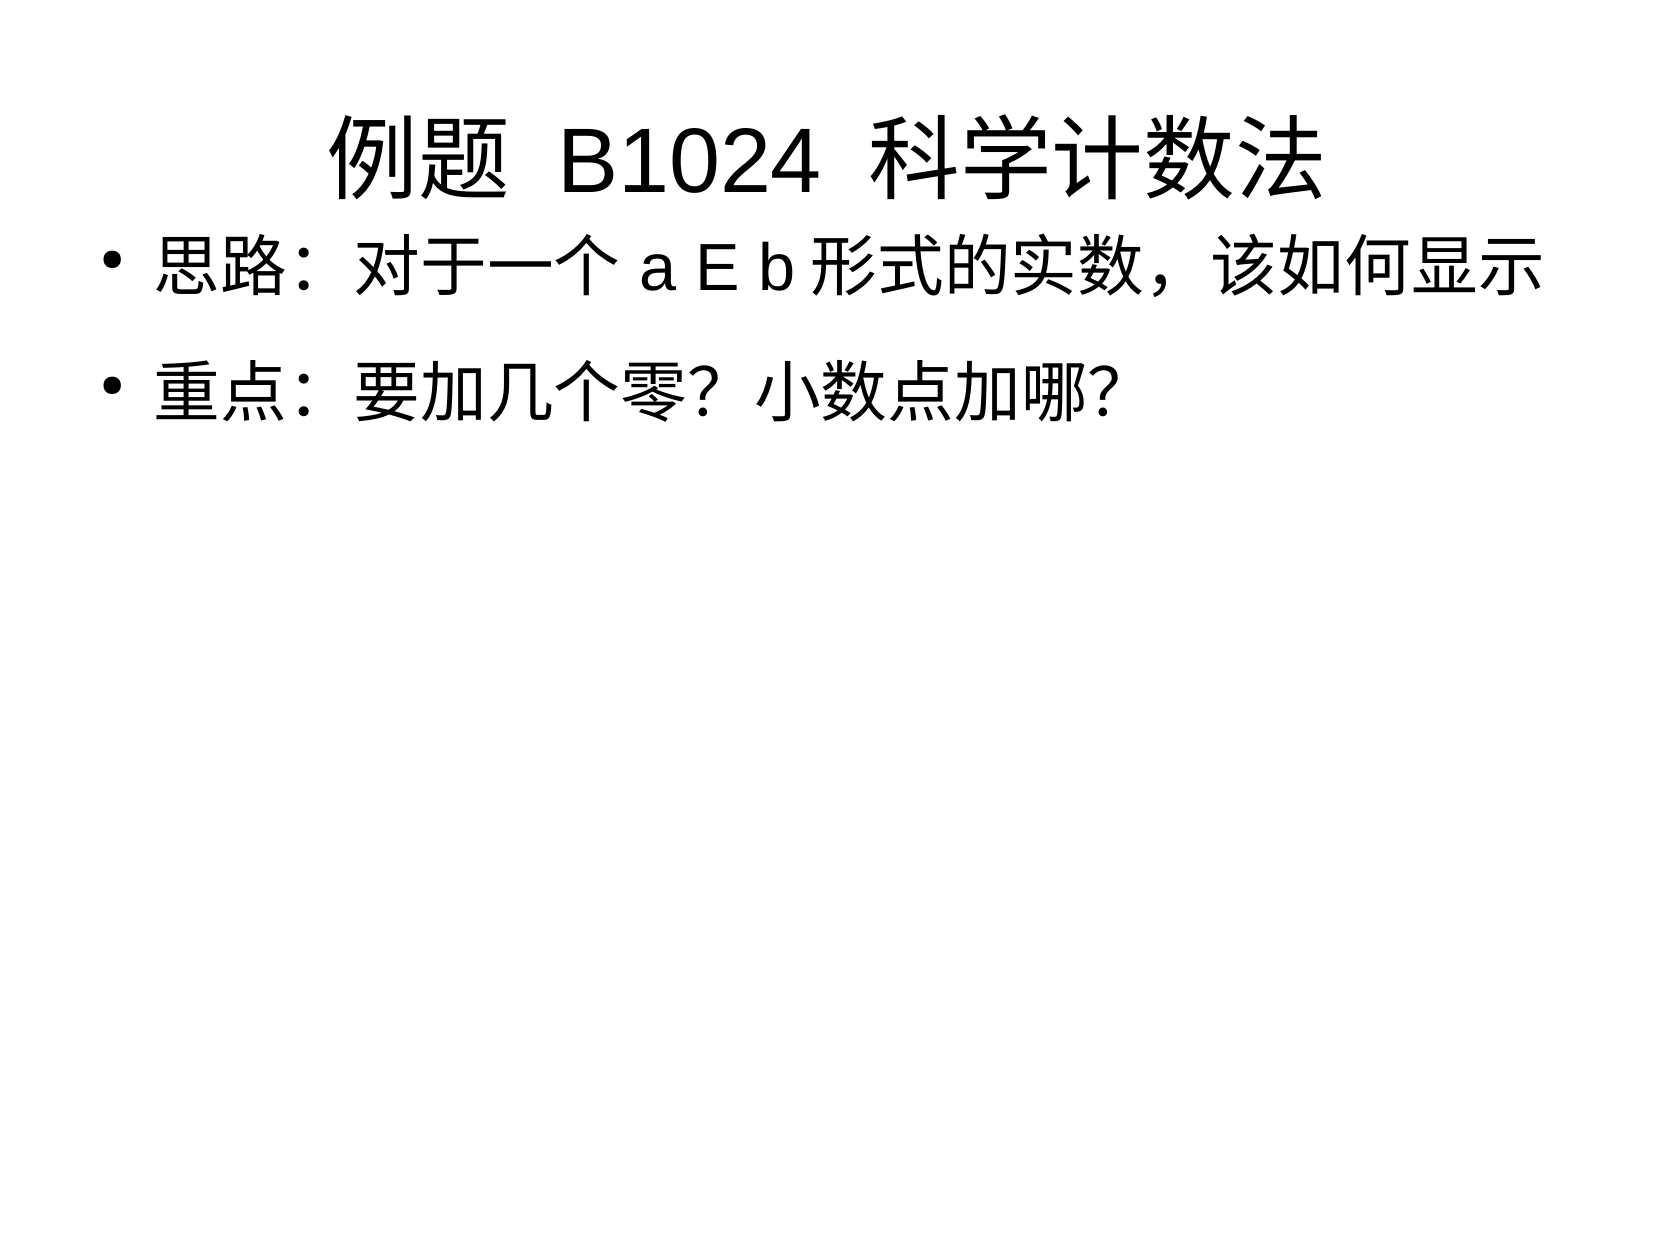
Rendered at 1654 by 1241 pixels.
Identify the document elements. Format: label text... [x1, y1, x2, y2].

list 思路：对于一个a E b形式的实数，该如何显示 重点：要加几个零？小数点加哪？ [82, 212, 1571, 1241]
title 例题 B1024 科学计数法 [82, 49, 1571, 212]
